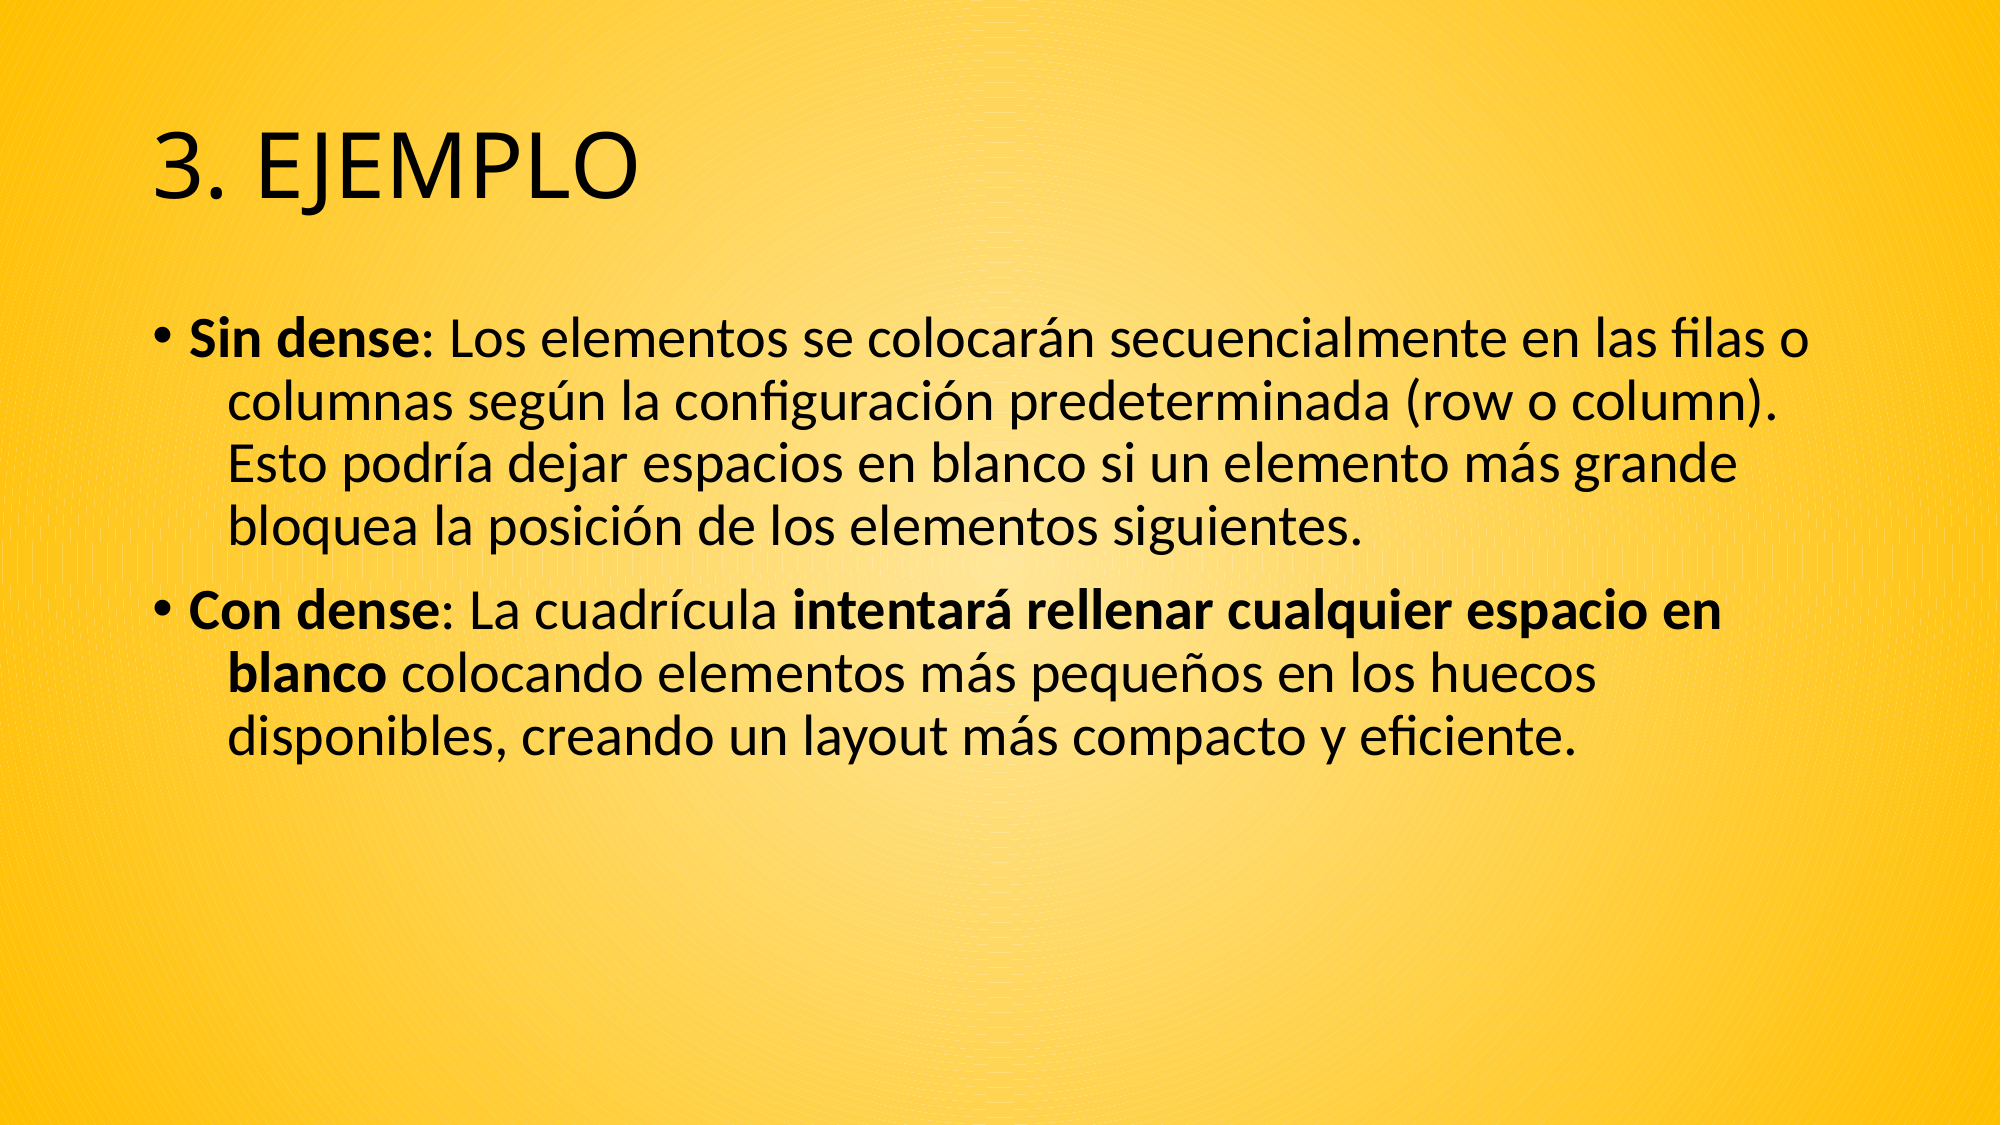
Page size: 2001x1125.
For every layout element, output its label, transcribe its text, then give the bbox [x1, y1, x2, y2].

title 3. EJEMPLO [137, 59, 1863, 278]
list Sin dense: Los elementos se colocarán secuencialmente en las filas o columnas según la configuración predeterminada (row o column). Esto podría dejar espacios en blanco si un elemento más grande bloquea la posición de los elementos siguientes. Con dense: La cuadrícula intentará rellenar cualquier espacio en blanco colocando elementos más pequeños en los huecos disponibles, creando un layout más compacto y eficiente. [137, 299, 1863, 1014]
